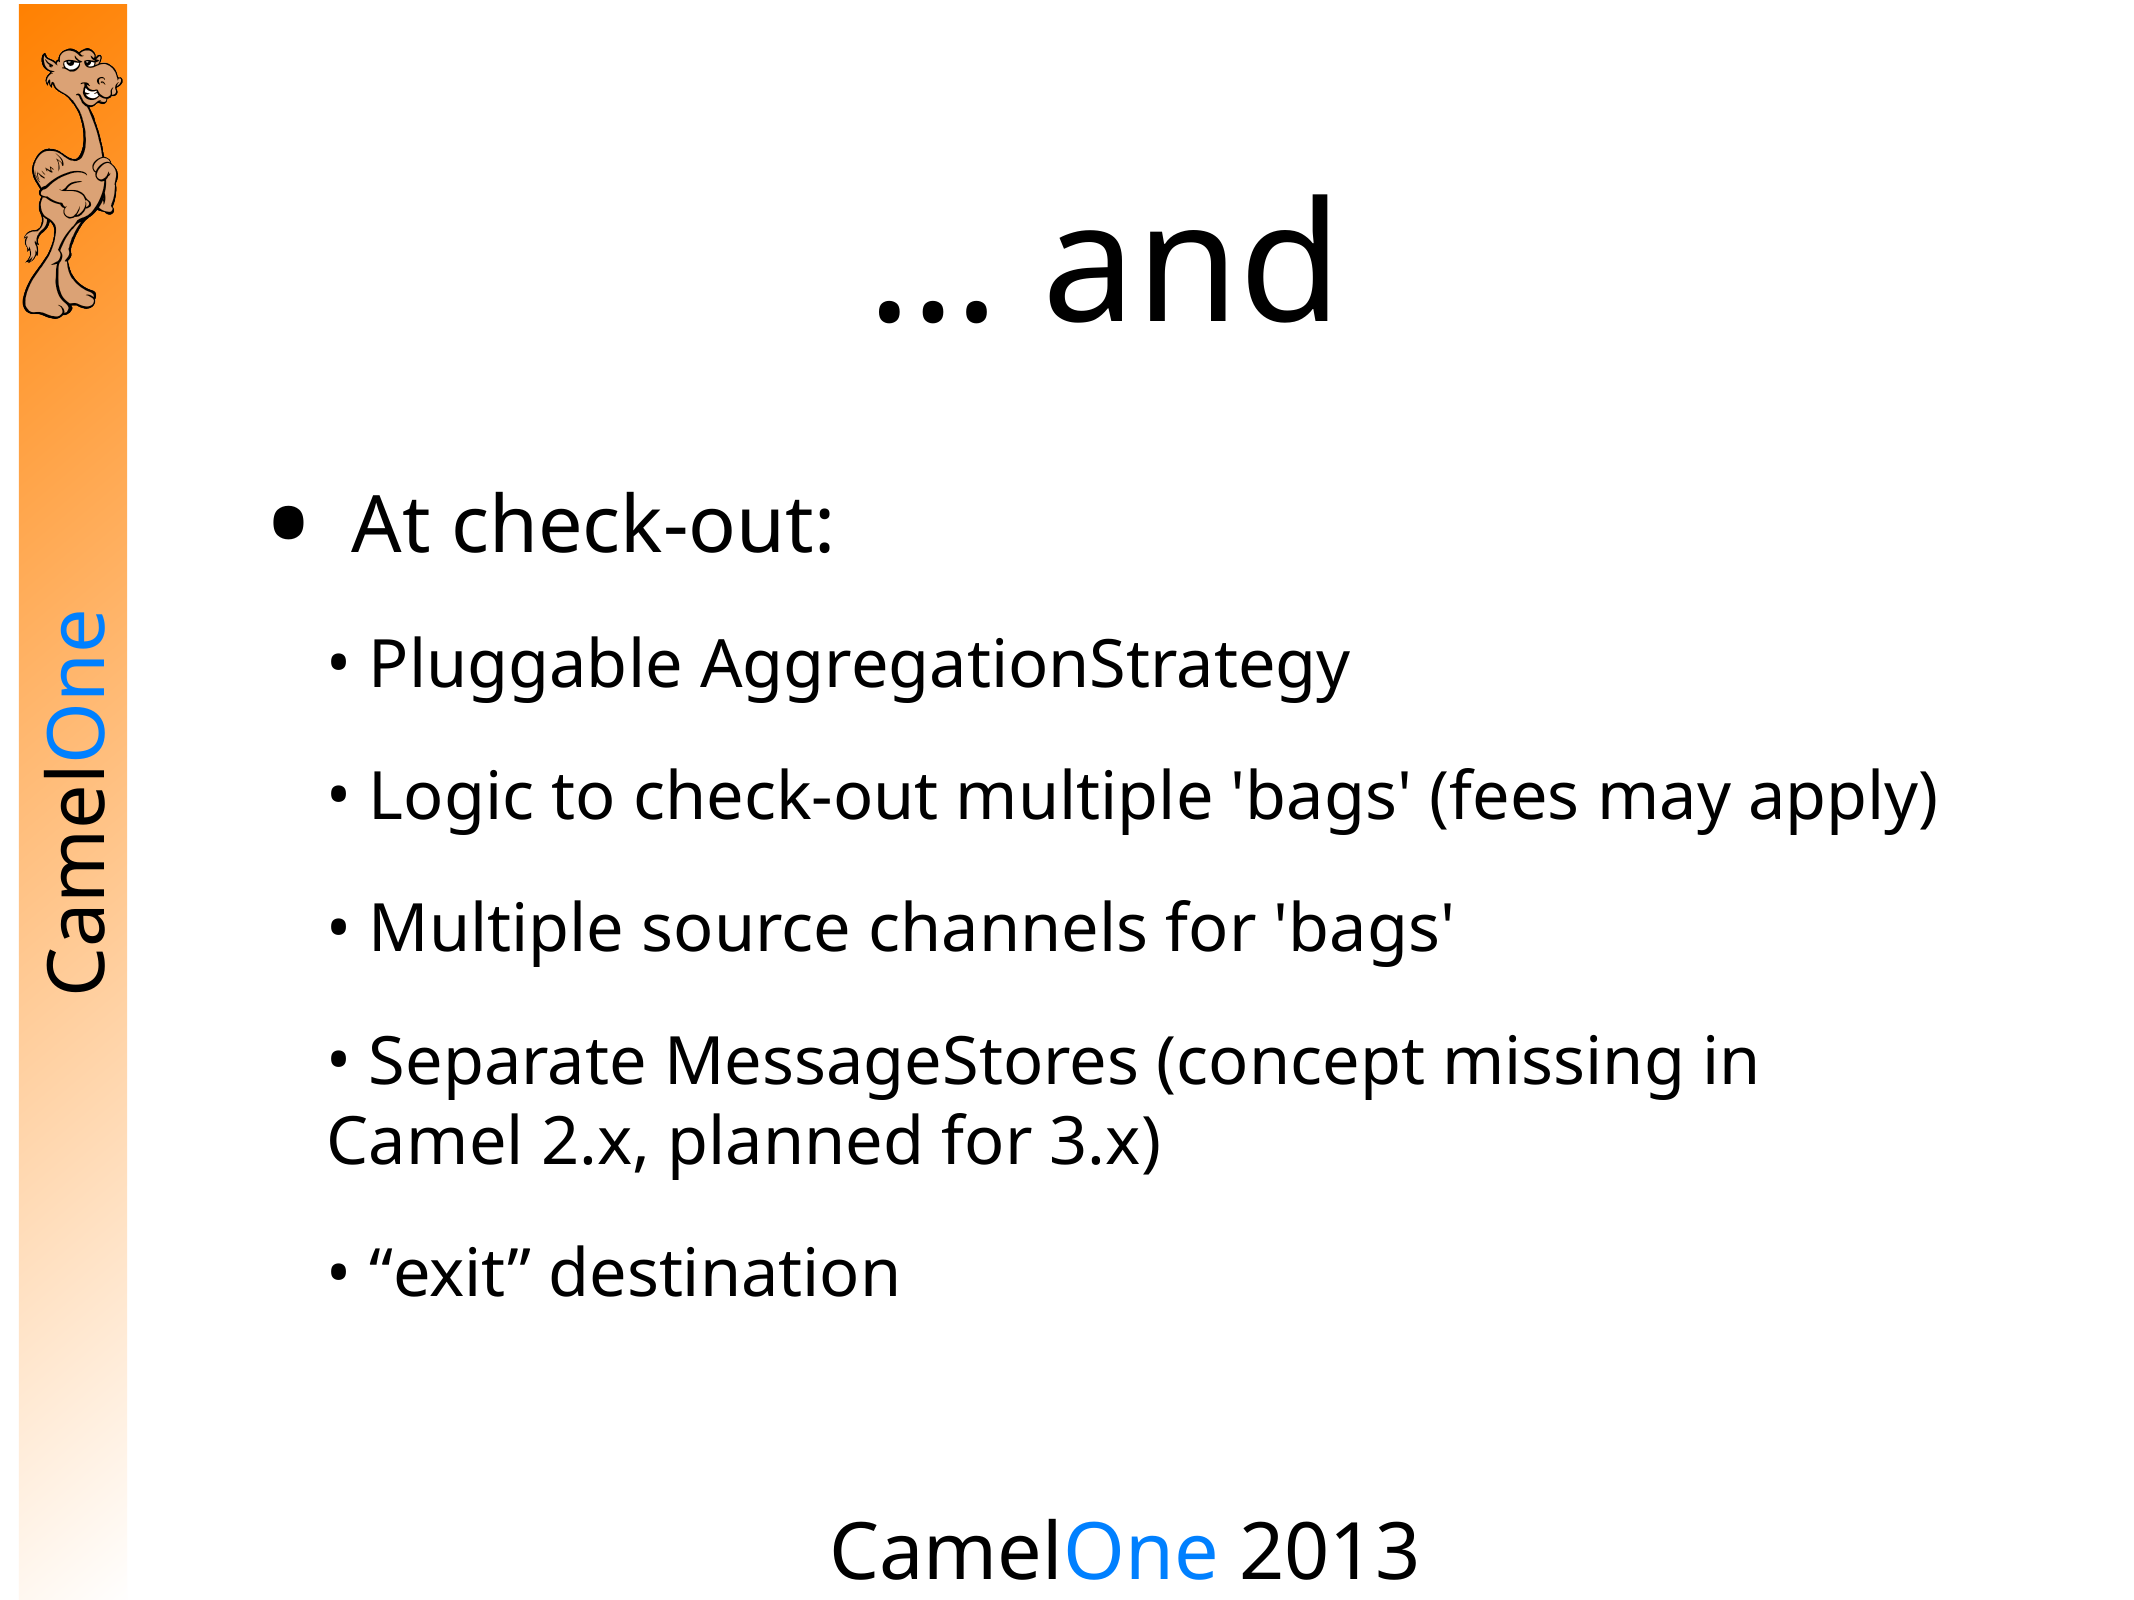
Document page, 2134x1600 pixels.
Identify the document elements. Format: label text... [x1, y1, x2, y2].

picture [22, 48, 123, 319]
title Q&A [18, 339, 128, 433]
title … and [228, 146, 1981, 364]
list At check-out: Pluggable AggregationStrategy Logic to check-out multiple 'bags' (fees may apply) Multiple source channels for 'bags' Separate MessageStores (concept missing in Camel 2.x, planned for 3.x) “exit” destination [228, 365, 1981, 1418]
